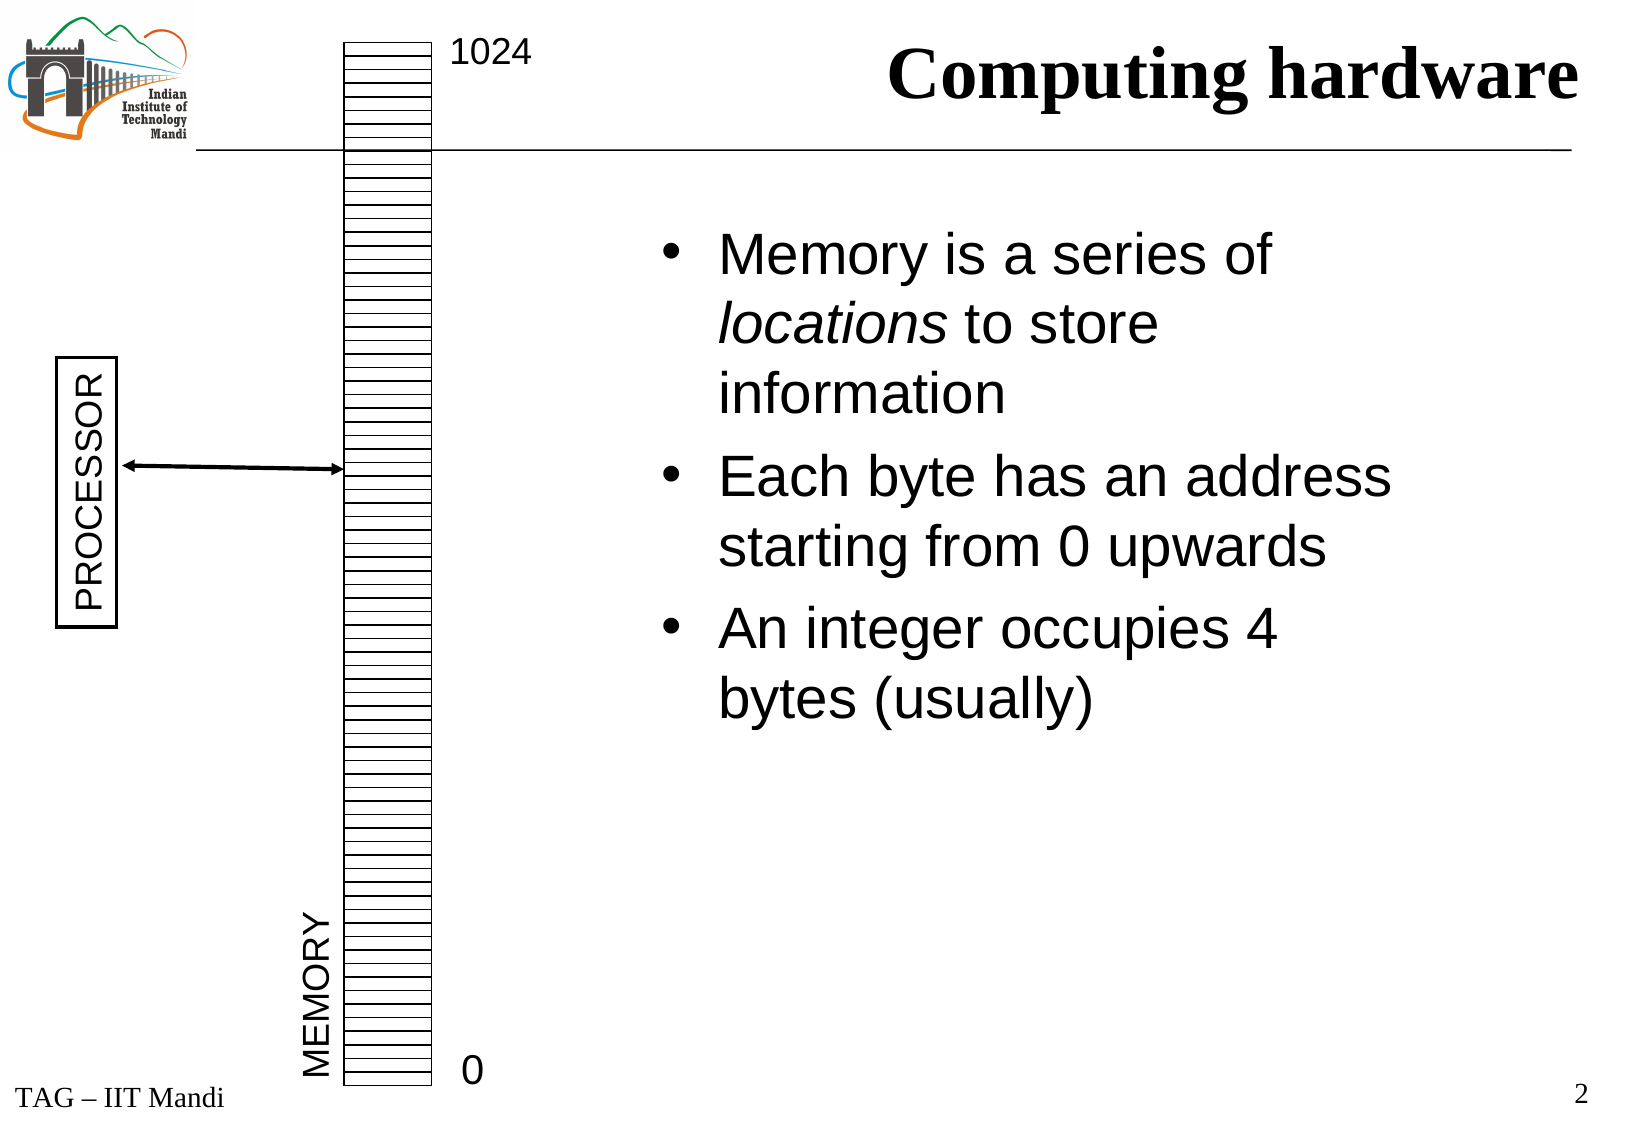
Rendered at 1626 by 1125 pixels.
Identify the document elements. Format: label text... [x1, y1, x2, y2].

text_box 0 [446, 1034, 500, 1101]
text_box 1024 [434, 18, 548, 80]
title Computing hardware [139, 0, 1581, 138]
title Computing hardware [345, 70, 431, 82]
title Computing hardware [345, 111, 431, 123]
title Computing hardware [345, 43, 431, 55]
picture [1, 0, 196, 156]
text_box MEMORY [283, 895, 345, 1095]
text_box Memory is a series of locations to store information Each byte has an address starting from 0 upwards An integer occupies 4 bytes (usually) [647, 208, 1451, 739]
title Computing hardware [345, 98, 431, 110]
text_box PROCESSOR [56, 357, 117, 628]
title Computing hardware [345, 84, 431, 96]
title Computing hardware [345, 125, 431, 137]
title Computing hardware [345, 57, 431, 69]
